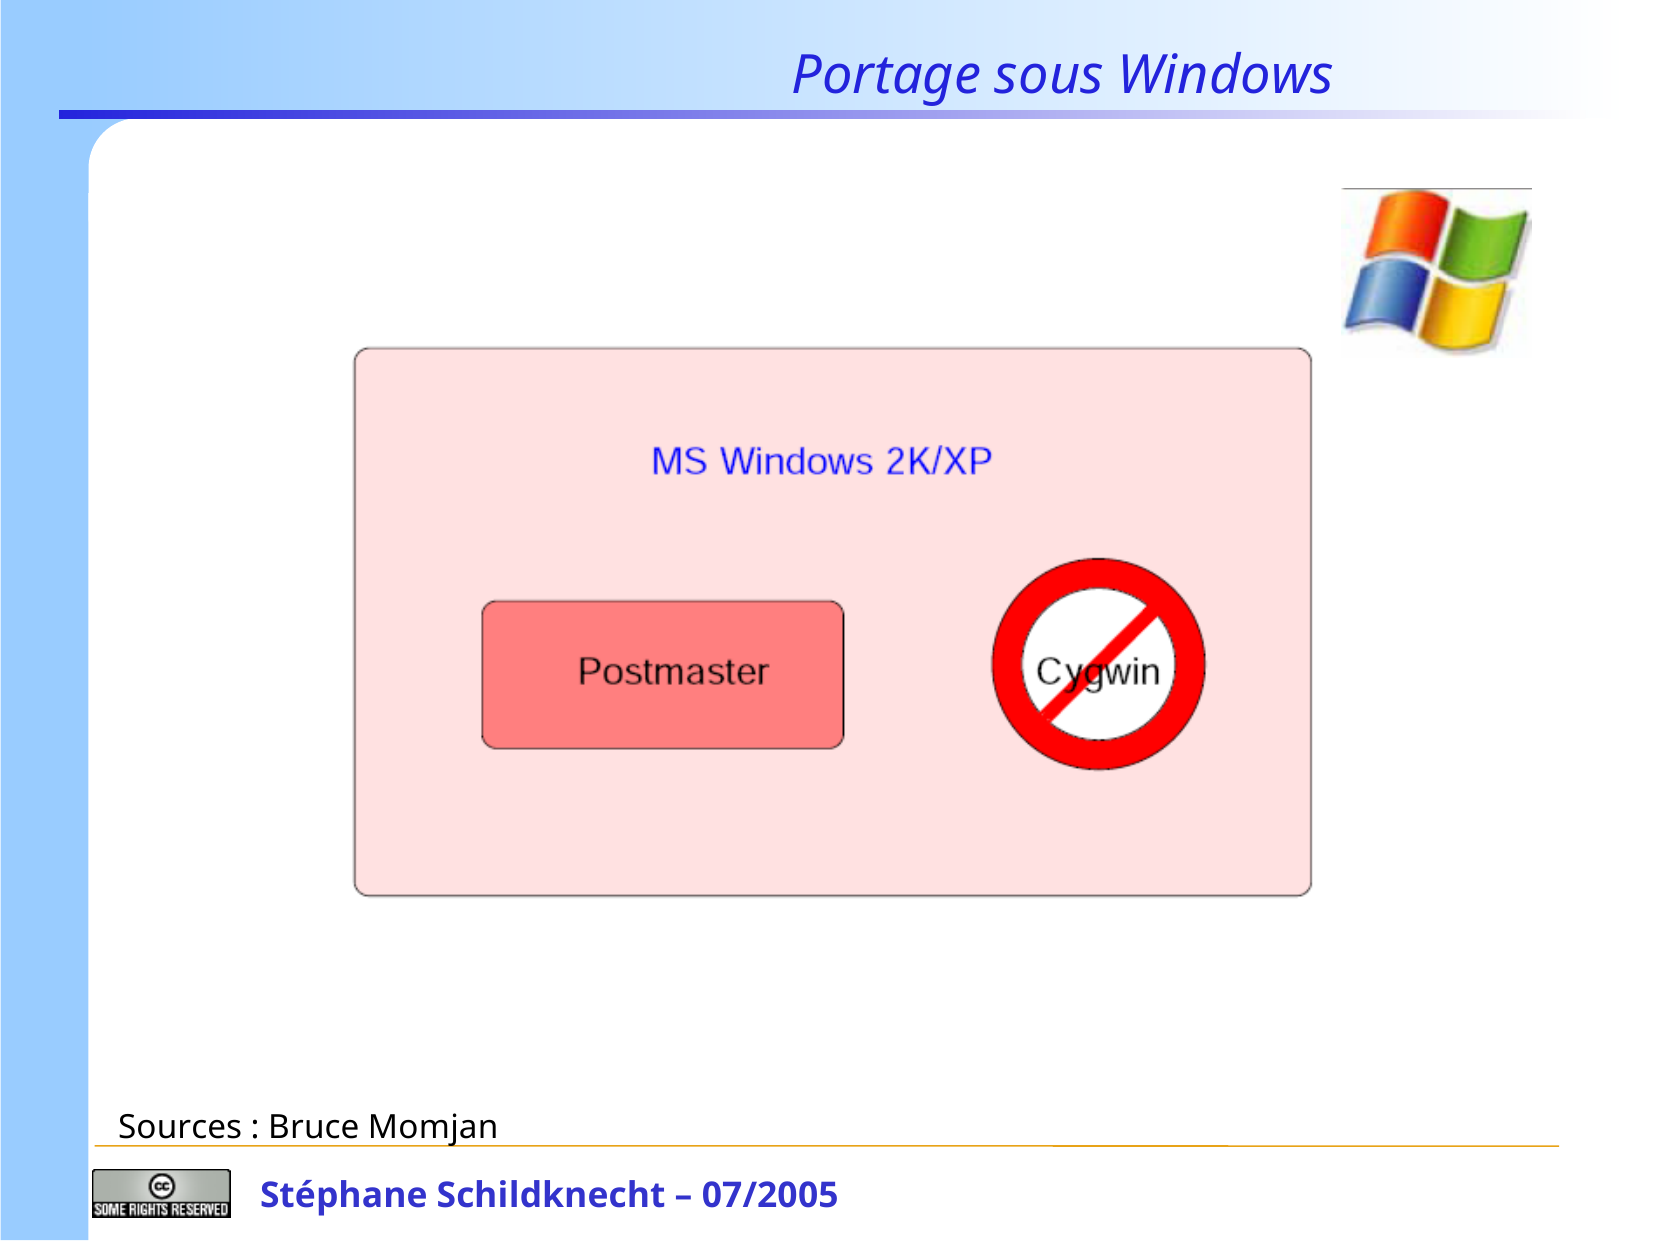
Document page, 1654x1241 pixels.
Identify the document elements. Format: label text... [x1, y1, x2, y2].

picture [344, 338, 1321, 907]
picture [1341, 188, 1532, 358]
picture [92, 1169, 231, 1218]
text_box Sources : Bruce Momjan [118, 1099, 681, 1141]
title Portage sous Windows [472, 0, 1654, 148]
